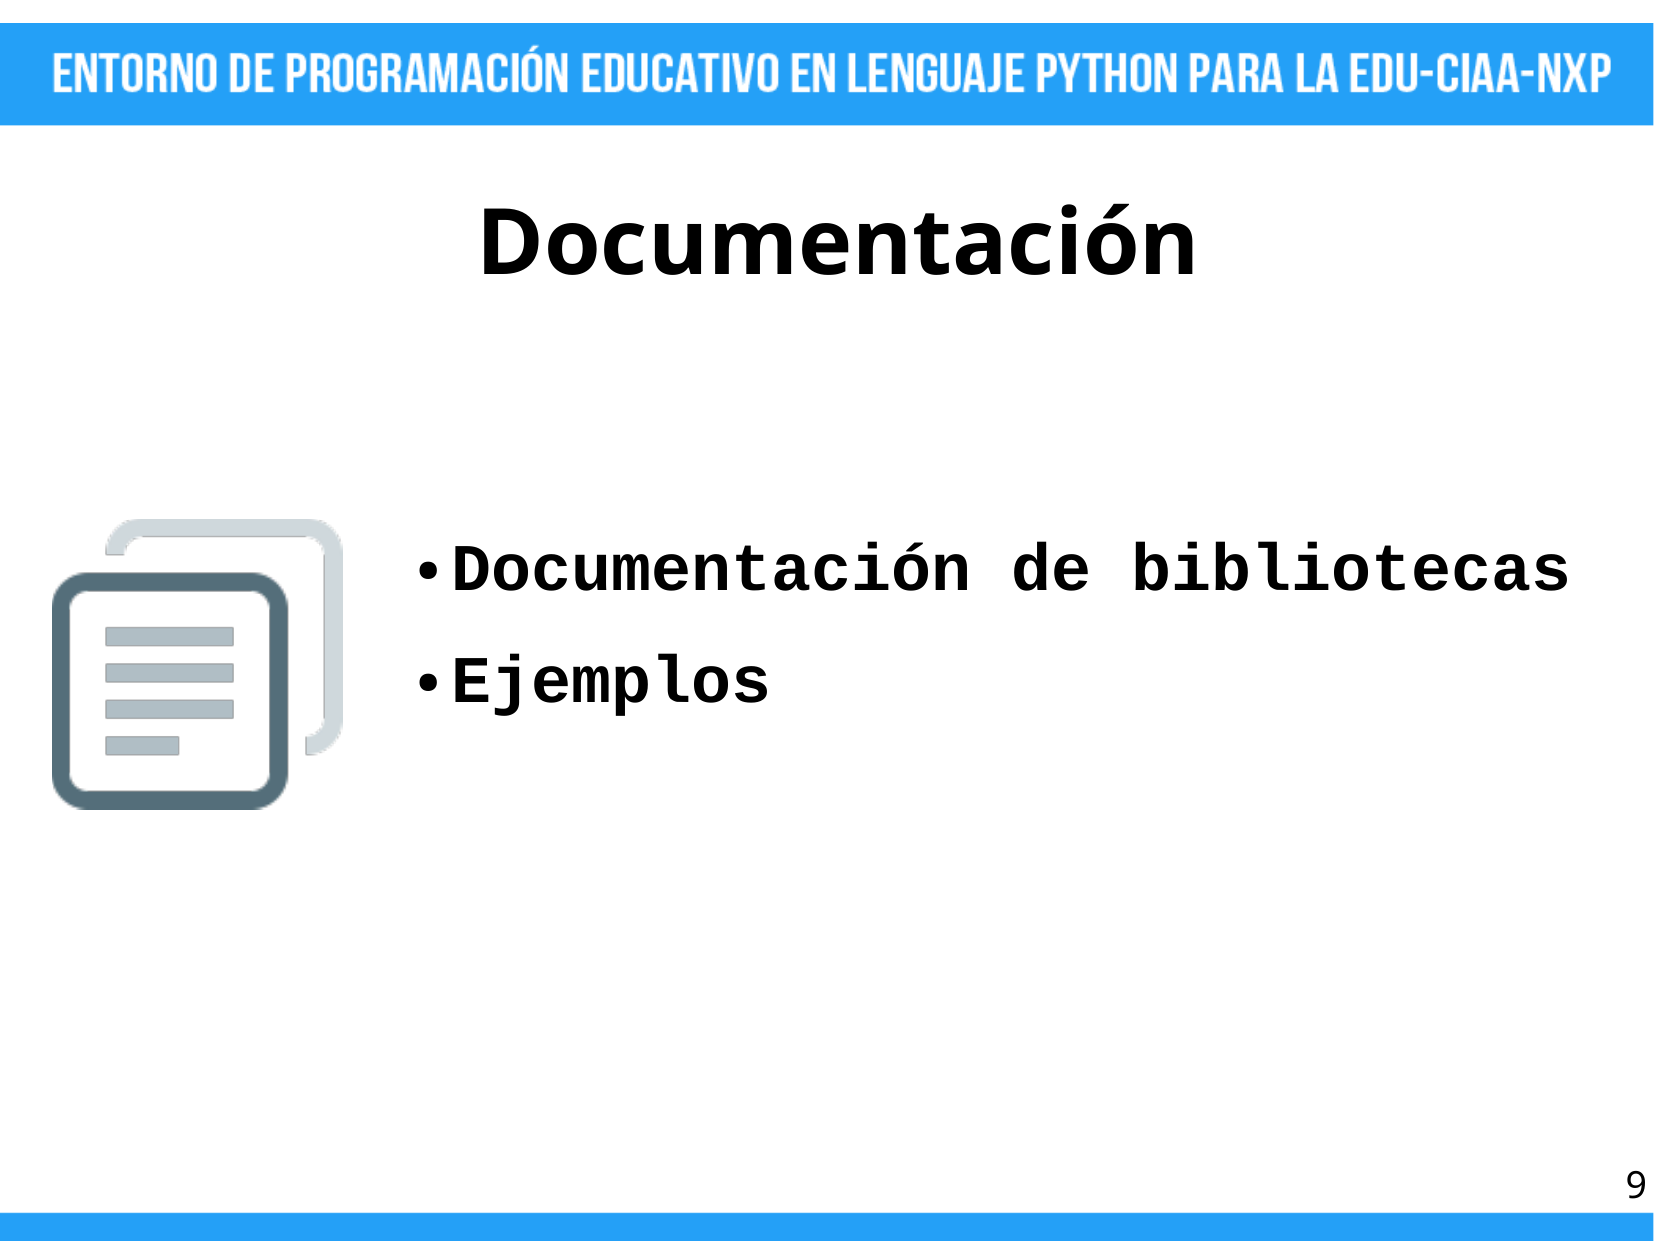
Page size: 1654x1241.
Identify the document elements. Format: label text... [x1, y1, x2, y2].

picture [0, 23, 1654, 1241]
text_box 9 [1610, 1151, 1654, 1220]
text_box Documentación de bibliotecas [401, 527, 1619, 656]
title Documentación [94, 135, 1583, 343]
text_box Ejemplos [401, 639, 1571, 768]
